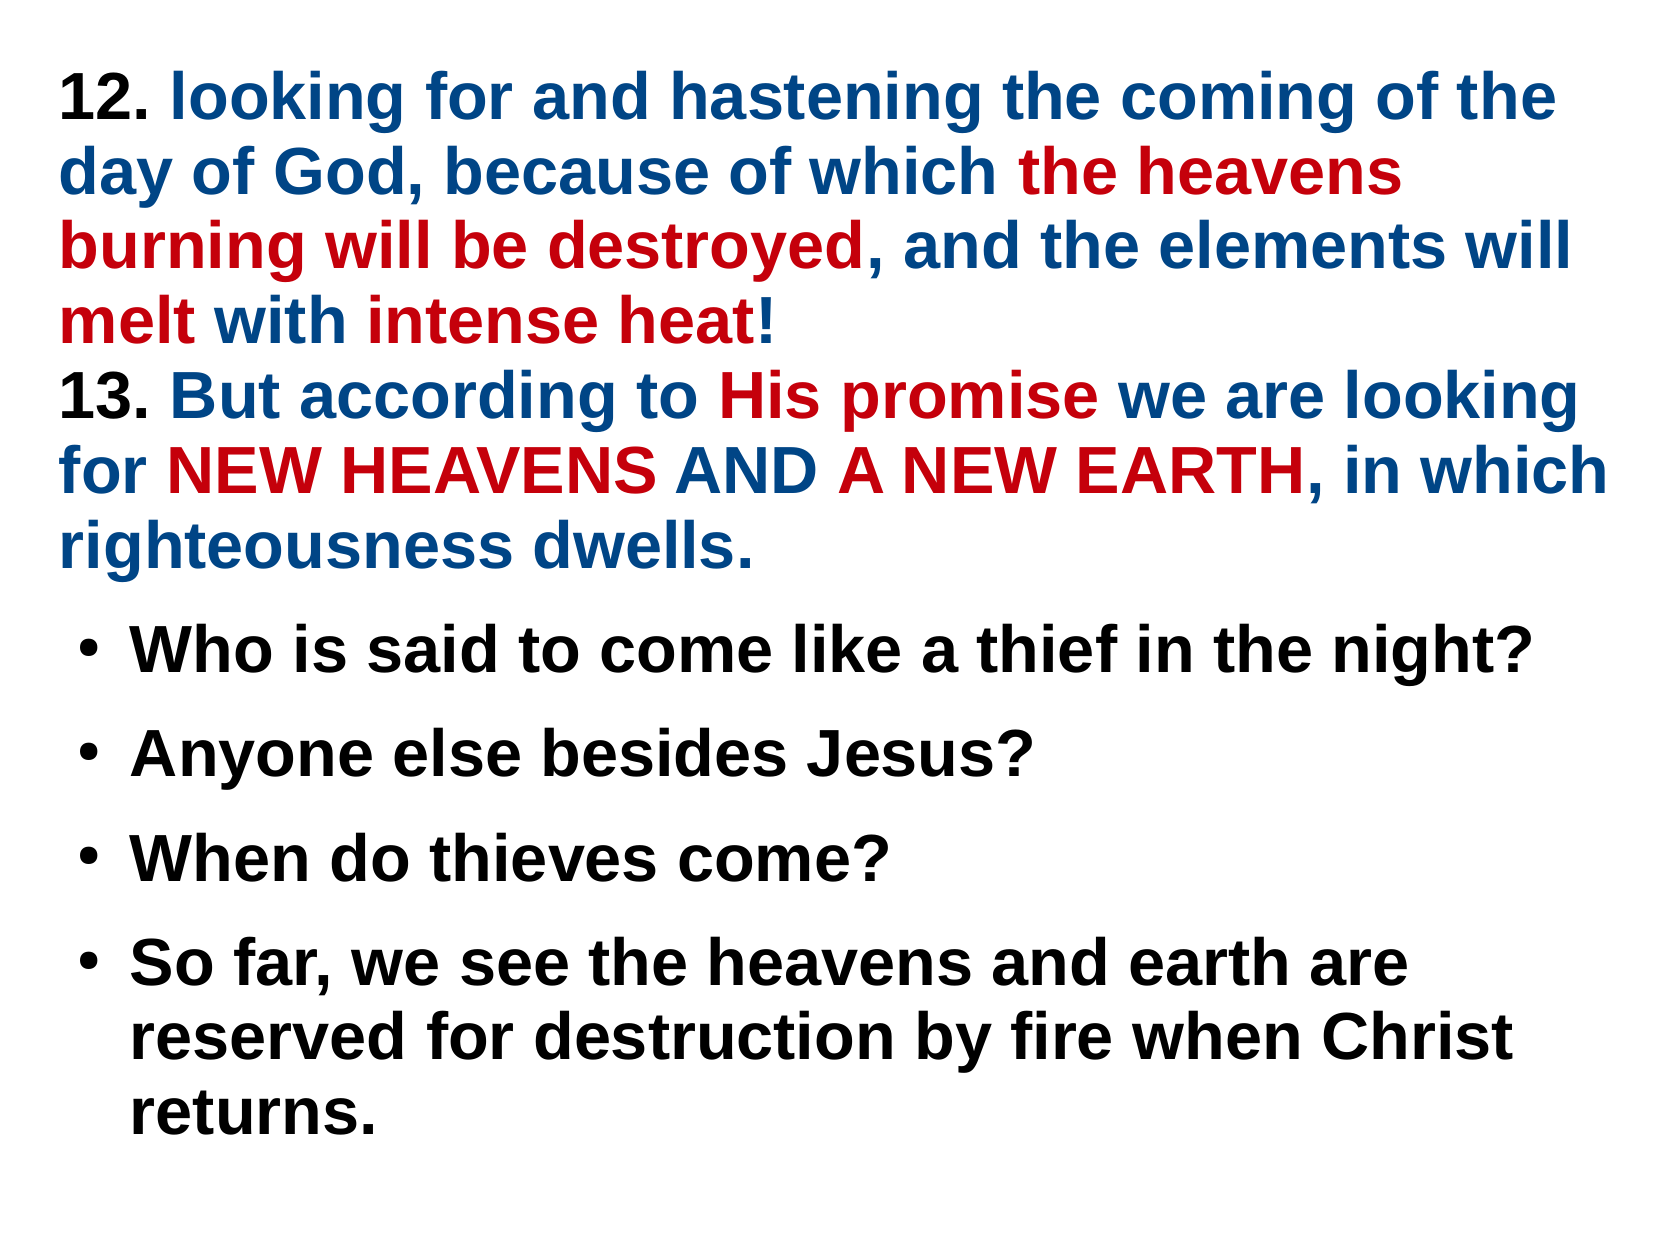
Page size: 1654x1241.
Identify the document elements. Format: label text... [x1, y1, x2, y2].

list 12. looking for and hastening the coming of the day of God, because of which the heavens burning will be destroyed, and the elements will melt with intense heat! 13. But according to His promise we are looking for NEW HEAVENS AND A NEW EARTH, in which righteousness dwells. Who is said to come like a thief in the night? Anyone else besides Jesus? When do thieves come? So far, we see the heavens and earth are reserved for destruction by fire when Christ returns. [59, 59, 1625, 1241]
